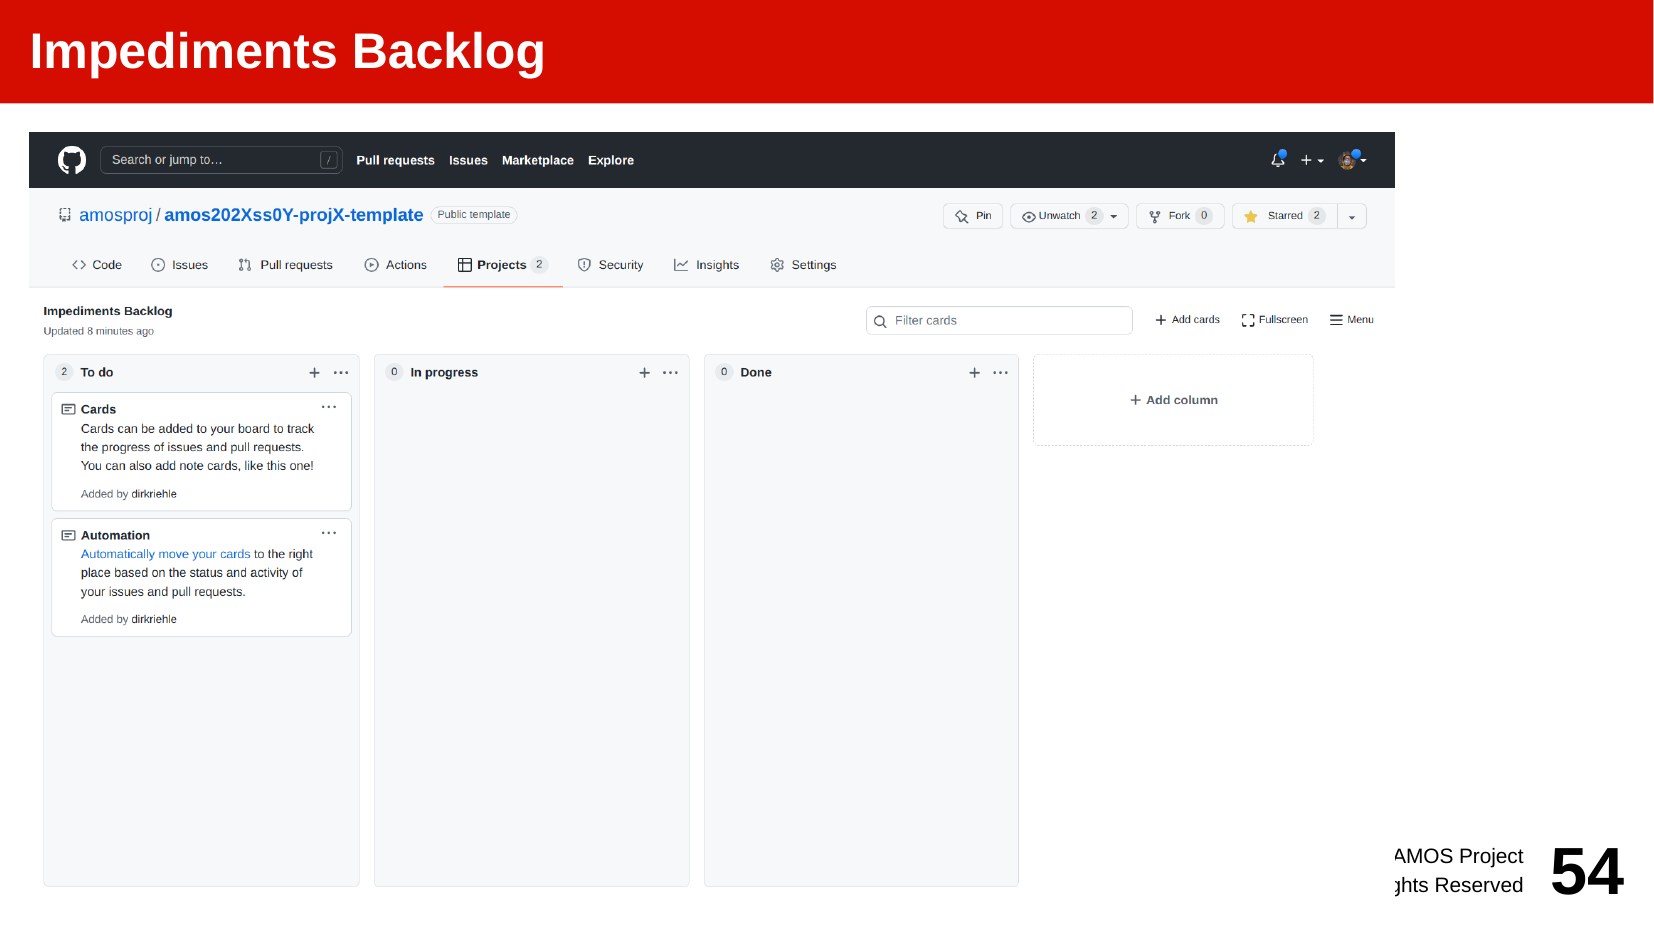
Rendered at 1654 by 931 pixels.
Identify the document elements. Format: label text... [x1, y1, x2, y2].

picture [29, 132, 1395, 901]
title Impediments Backlog [0, 0, 1654, 104]
